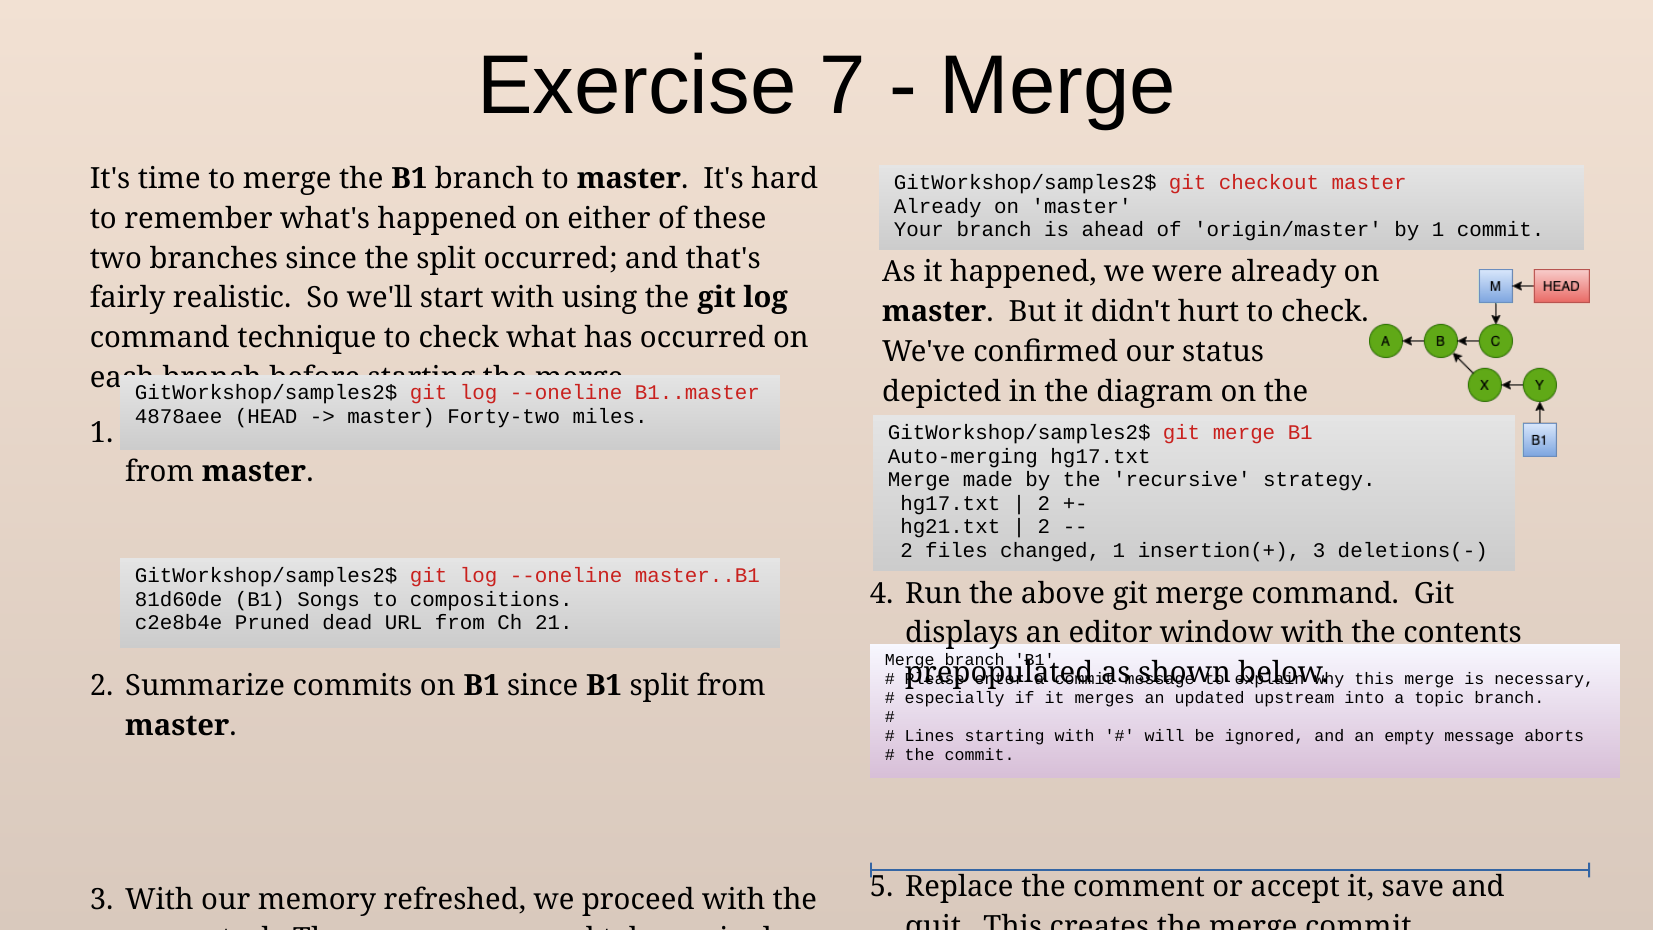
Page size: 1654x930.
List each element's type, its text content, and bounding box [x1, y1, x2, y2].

text_box GitWorkshop/samples2$ git checkout master Already on 'master' Your branch is ahead of 'origin/master' by 1 commit. [879, 165, 1585, 251]
text_box It's time to merge the B1 branch to master. It's hard to remember what's happened on either of these two branches since the split occurred; and that's fairly realistic. So we'll start with using the git log command technique to check what has occurred on each branch before starting the merge. Summarize commits on master since B1 split from master. Just the one change on the one line. Summarize commits on B1 since B1 split from master. With our memory refreshed, we proceed with the merge task. The merge command takes a single branch name for the source of the merge. The target is always the current branch. Since we want to merge into master, we must make master the current branch. [75, 150, 841, 838]
text_box Run the above git merge command. Git displays an editor window with the contents prepopulated as shown below. Replace the comment or accept it, save and quit. This creates the merge commit. [855, 564, 1588, 892]
text_box GitWorkshop/samples2$ git log --oneline master..B1 81d60de (B1) Songs to compositions. c2e8b4e Pruned dead URL from Ch 21. [120, 558, 781, 649]
title Exercise 7 - Merge [82, 19, 1571, 151]
text_box As it happened, we were already on master. But it didn't hurt to check. We've confirmed our status depicted in the diagram on the right. The merge command itself is easy. [867, 243, 1396, 424]
text_box GitWorkshop/samples2$ git log --oneline B1..master 4878aee (HEAD -> master) Forty-two miles. [120, 375, 781, 450]
picture [1369, 269, 1590, 457]
text_box GitWorkshop/samples2$ git merge B1 Auto-merging hg17.txt Merge made by the 'recursive' strategy. hg17.txt | 2 +- hg21.txt | 2 -- 2 files changed, 1 insertion(+), 3 deletions(-) [873, 415, 1516, 564]
